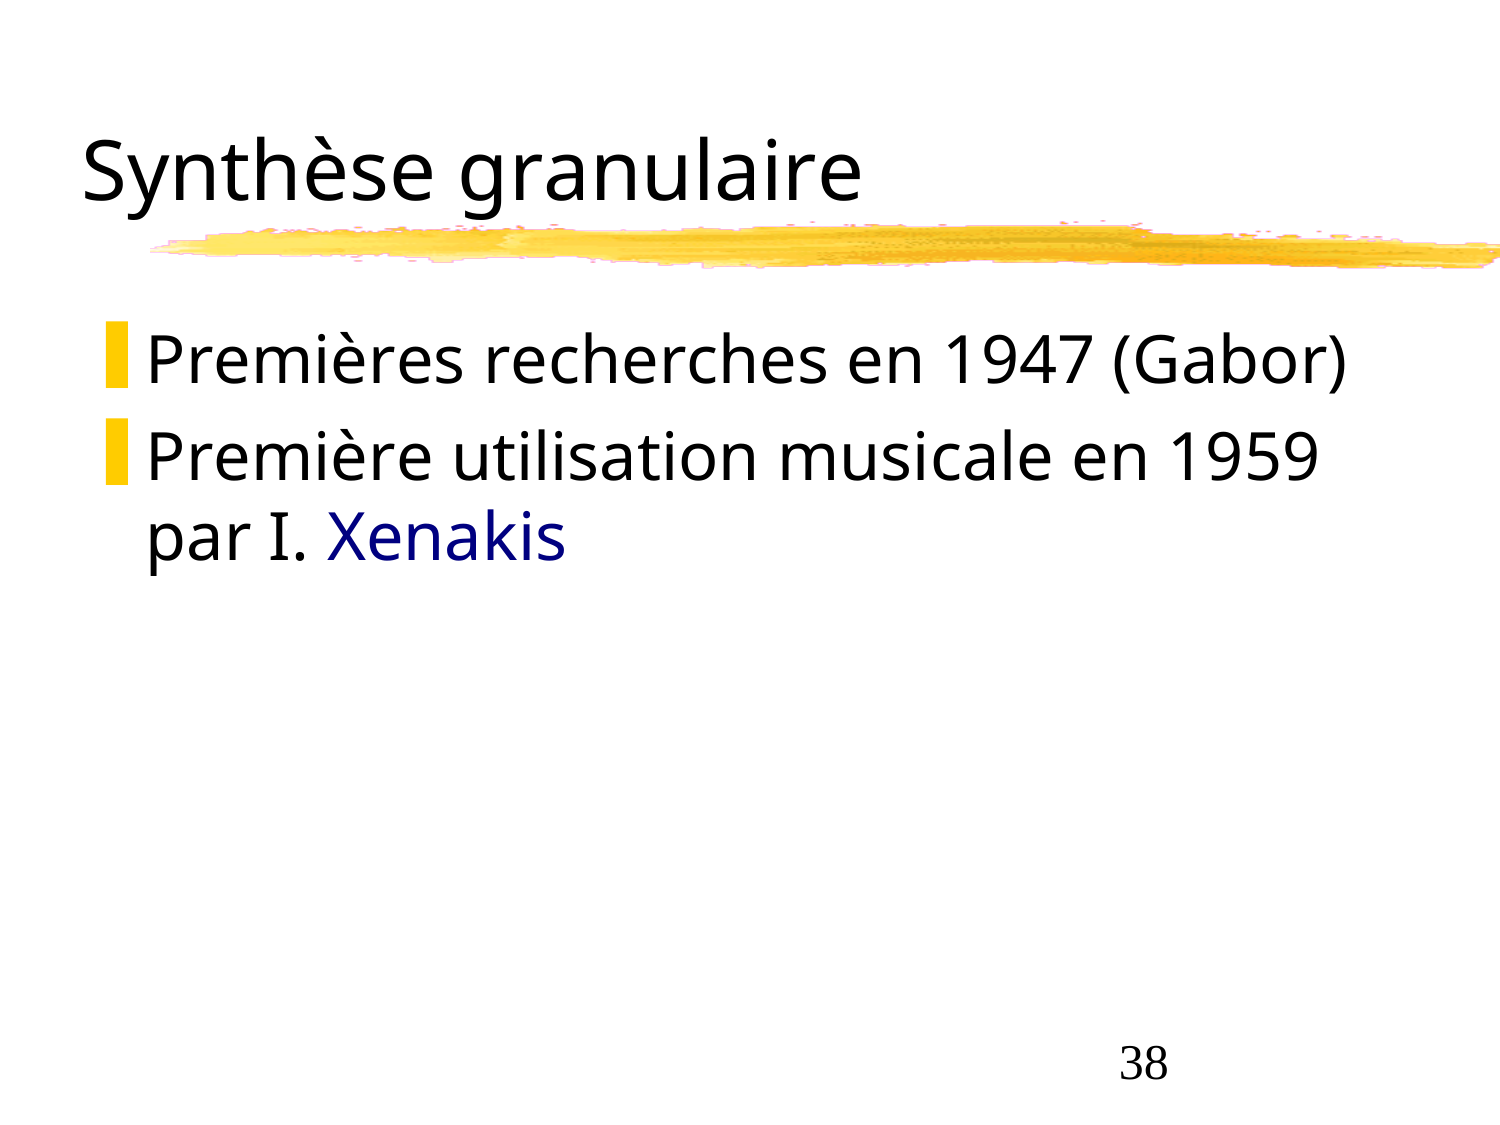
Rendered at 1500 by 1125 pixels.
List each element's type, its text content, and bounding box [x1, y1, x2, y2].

title Synthèse granulaire [66, 8, 1342, 225]
list Premières recherches en 1947 (Gabor) Première utilisation musicale en 1959 par I. Xenakis [74, 309, 1417, 1052]
picture [150, 215, 1500, 279]
